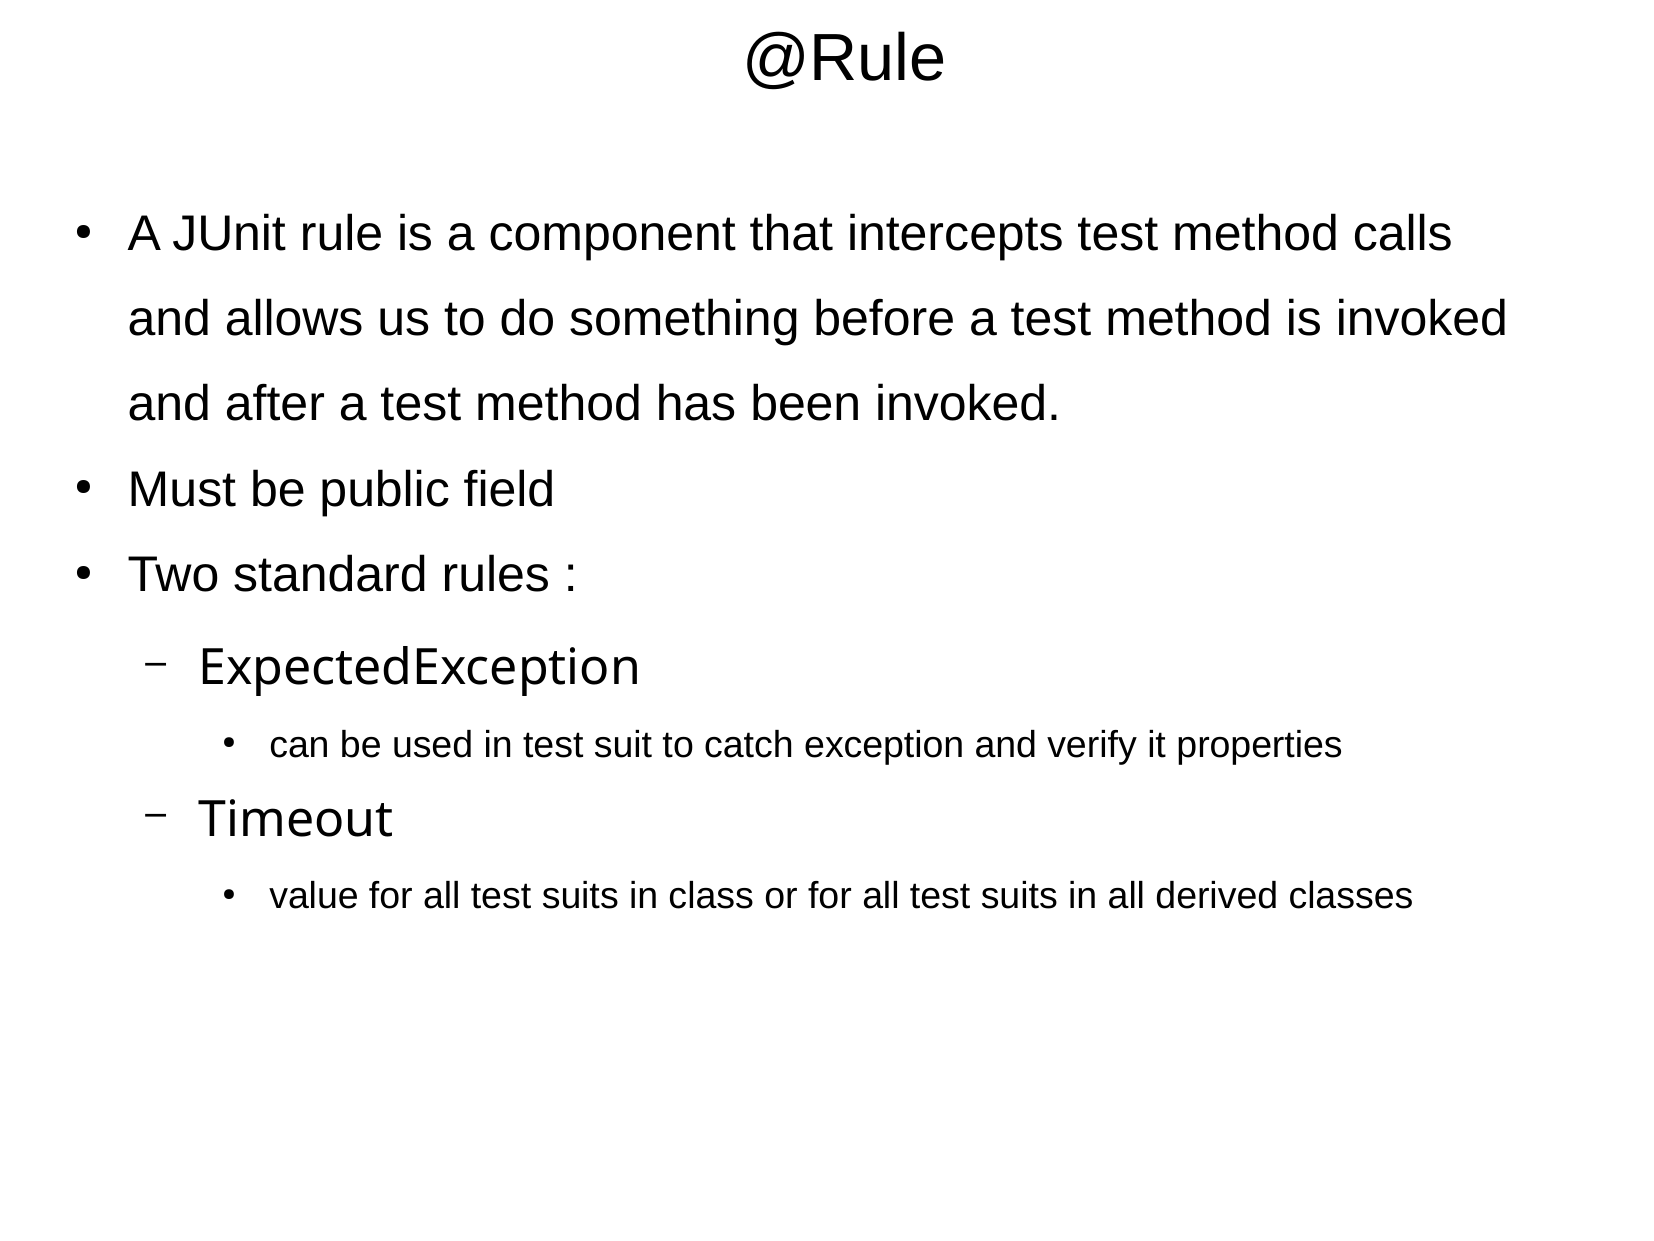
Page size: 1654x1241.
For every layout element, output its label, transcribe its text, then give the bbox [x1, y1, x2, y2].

list A JUnit rule is a component that intercepts test method calls and allows us to do something before a test method is invoked and after a test method has been invoked. Must be public field Two standard rules : ExpectedException can be used in test suit to catch exception and verify it properties Timeout value for all test suits in class or for all test suits in all derived classes [56, 120, 1546, 897]
title @Rule [82, 13, 1571, 100]
